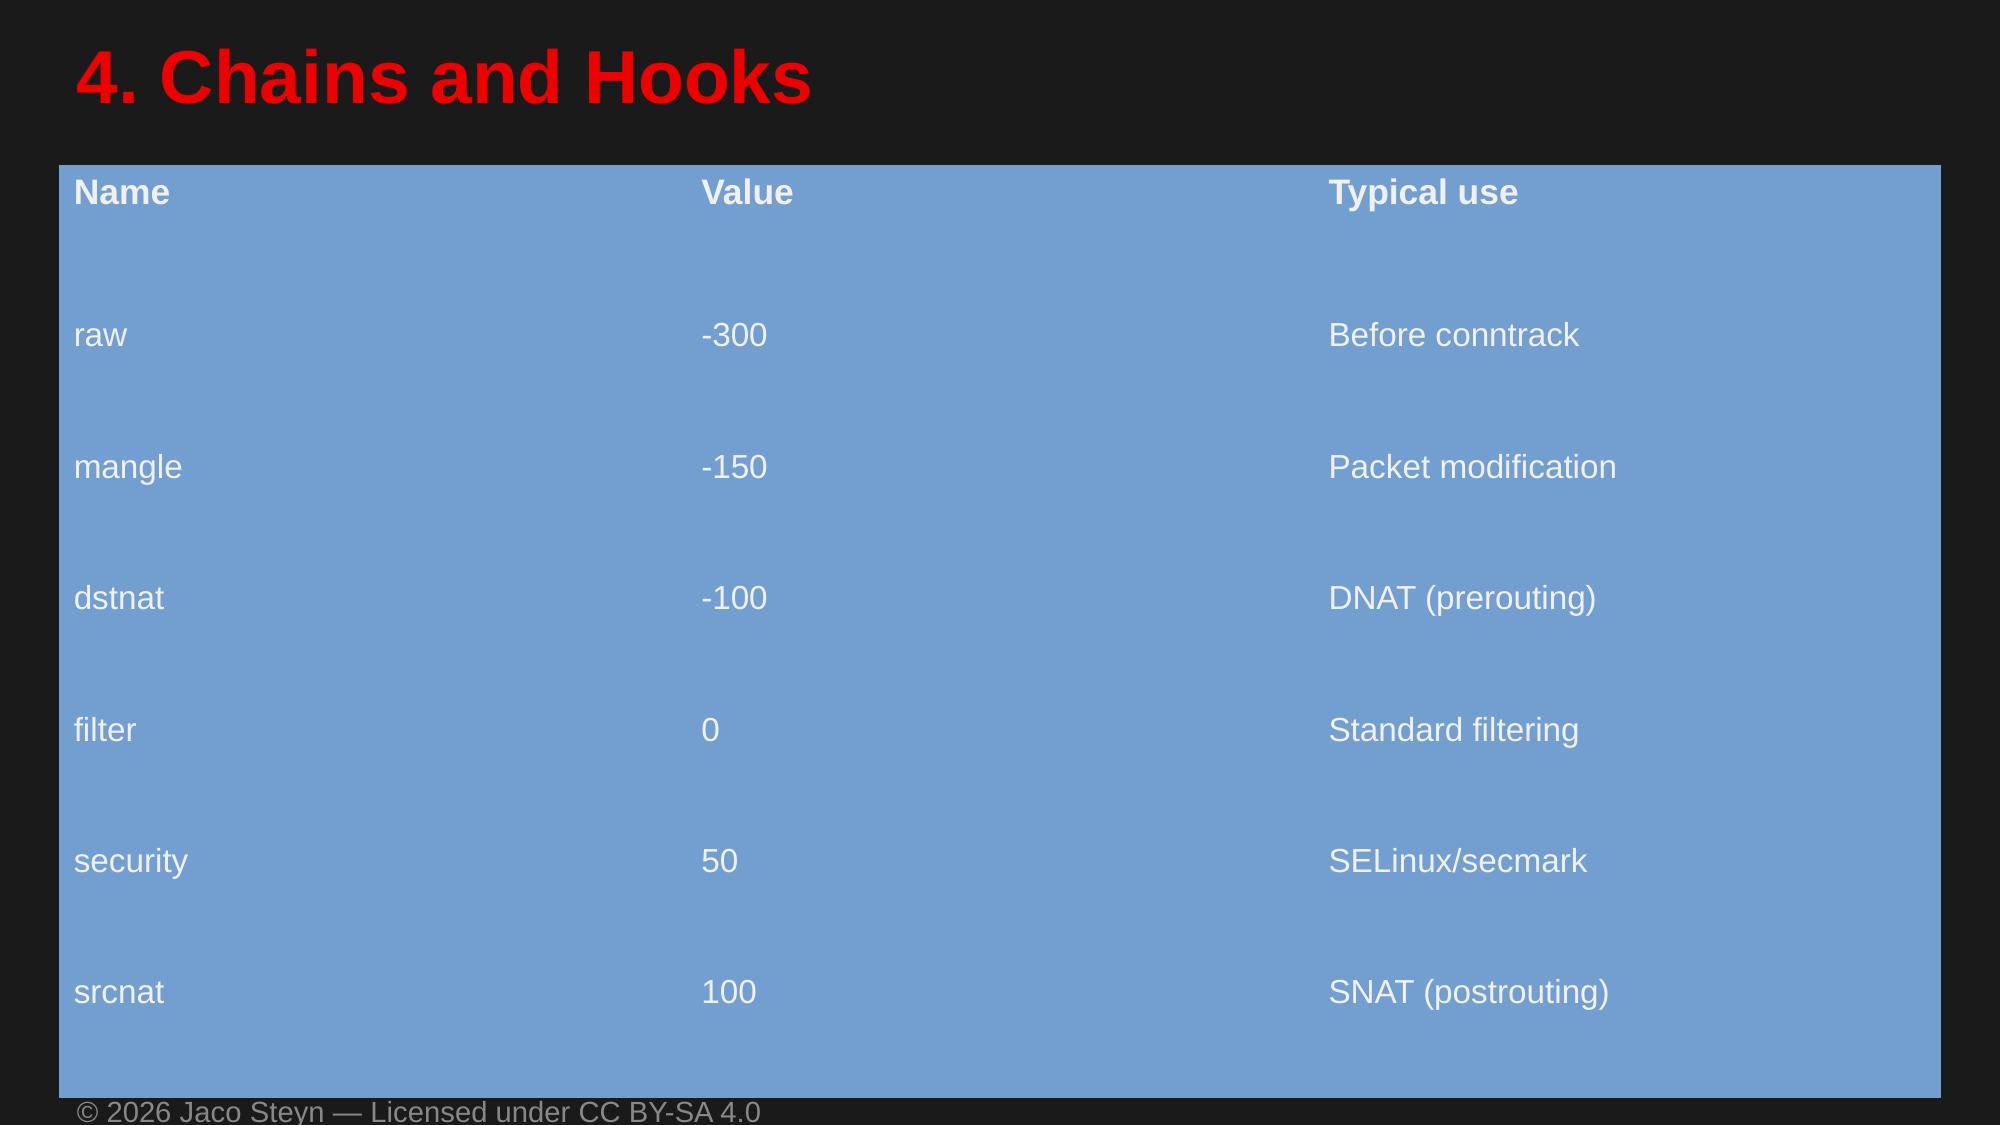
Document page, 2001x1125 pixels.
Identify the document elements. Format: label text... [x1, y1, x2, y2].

table_cell Standard filtering [1314, 704, 1941, 835]
table_cell -300 [686, 309, 1314, 441]
table_cell security [59, 835, 686, 967]
table_cell SNAT (postrouting) [1314, 967, 1941, 1083]
text_box 4. Chains and Hooks [59, 23, 1942, 142]
table_cell srcnat [59, 967, 686, 1083]
table_cell DNAT (prerouting) [1314, 572, 1941, 704]
table_cell Before conntrack [1314, 309, 1941, 441]
text_box © 2026 Jaco Steyn — Licensed under CC BY-SA 4.0 [59, 1083, 1942, 1120]
table_cell -100 [686, 572, 1314, 704]
table_cell 0 [686, 704, 1314, 835]
table_cell dstnat [59, 572, 686, 704]
table_header Name [59, 165, 686, 309]
table_header Value [686, 165, 1314, 309]
table_header Typical use [1314, 165, 1941, 309]
table_cell mangle [59, 441, 686, 572]
table_cell 50 [686, 835, 1314, 967]
table_cell -150 [686, 441, 1314, 572]
table_cell SELinux/secmark [1314, 835, 1941, 967]
table_cell filter [59, 704, 686, 835]
table_cell 100 [686, 967, 1314, 1083]
table_cell Packet modification [1314, 441, 1941, 572]
table_cell raw [59, 309, 686, 441]
